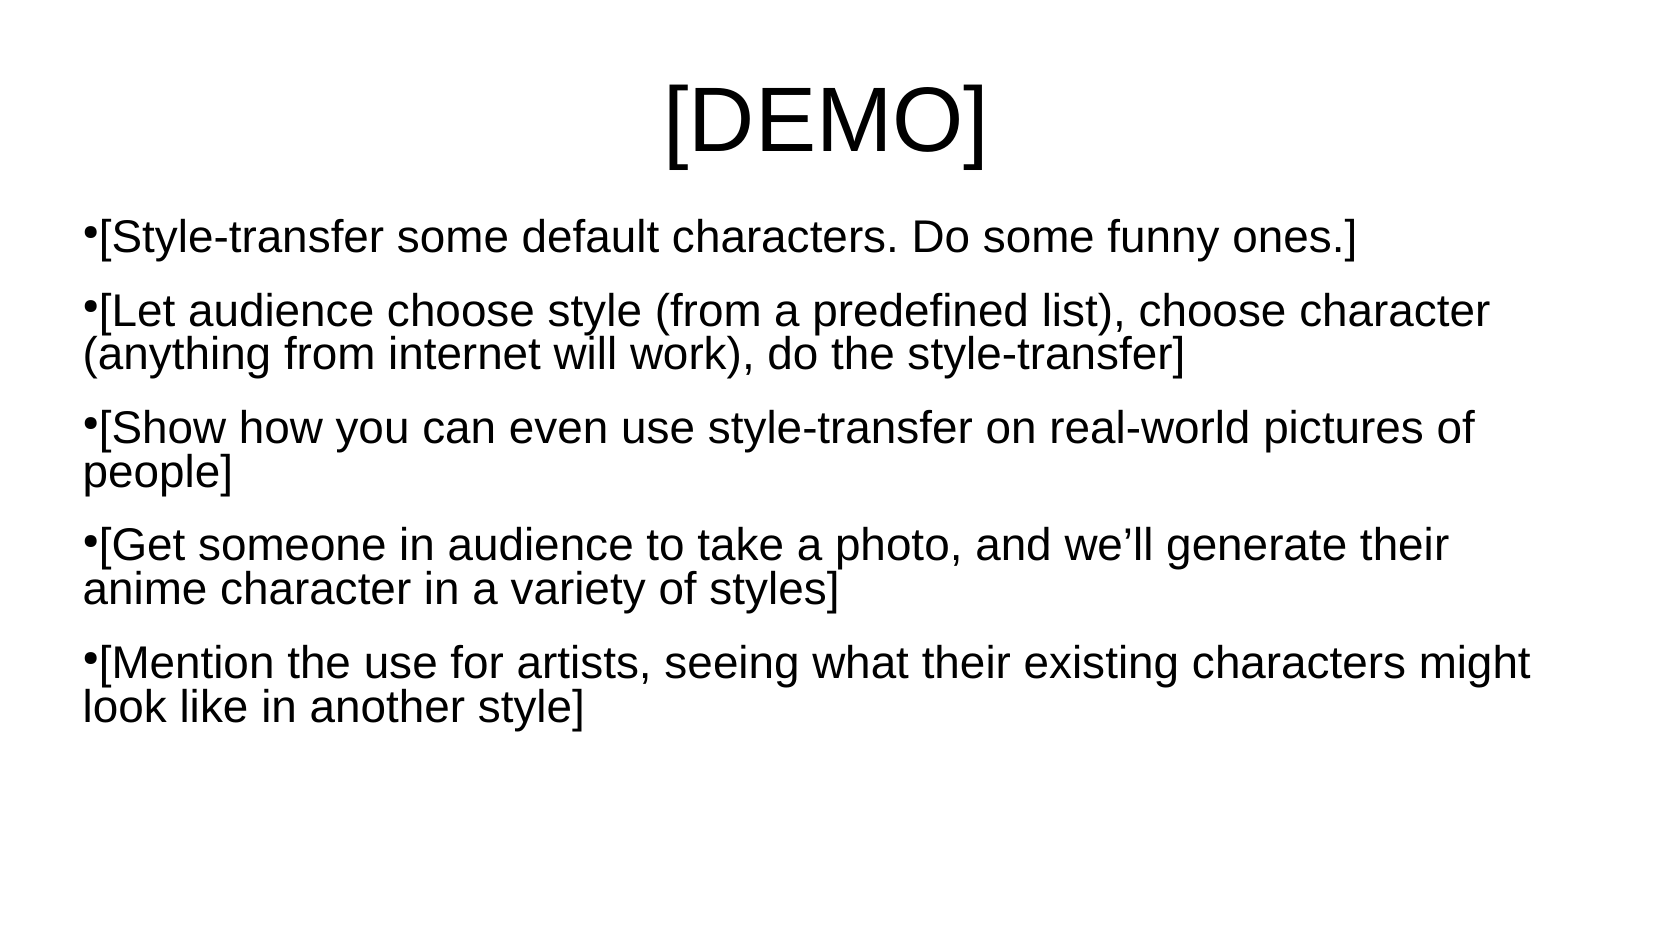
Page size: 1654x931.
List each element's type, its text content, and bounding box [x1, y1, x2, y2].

title [DEMO] [82, 37, 1571, 193]
list [Style-transfer some default characters. Do some funny ones.] [Let audience choose style (from a predefined list), choose character (anything from internet will work), do the style-transfer] [Show how you can even use style-transfer on real-world pictures of people] [Get someone in audience to take a photo, and we’ll generate their anime character in a variety of styles] [Mention the use for artists, seeing what their existing characters might look like in another style] [82, 217, 1571, 758]
